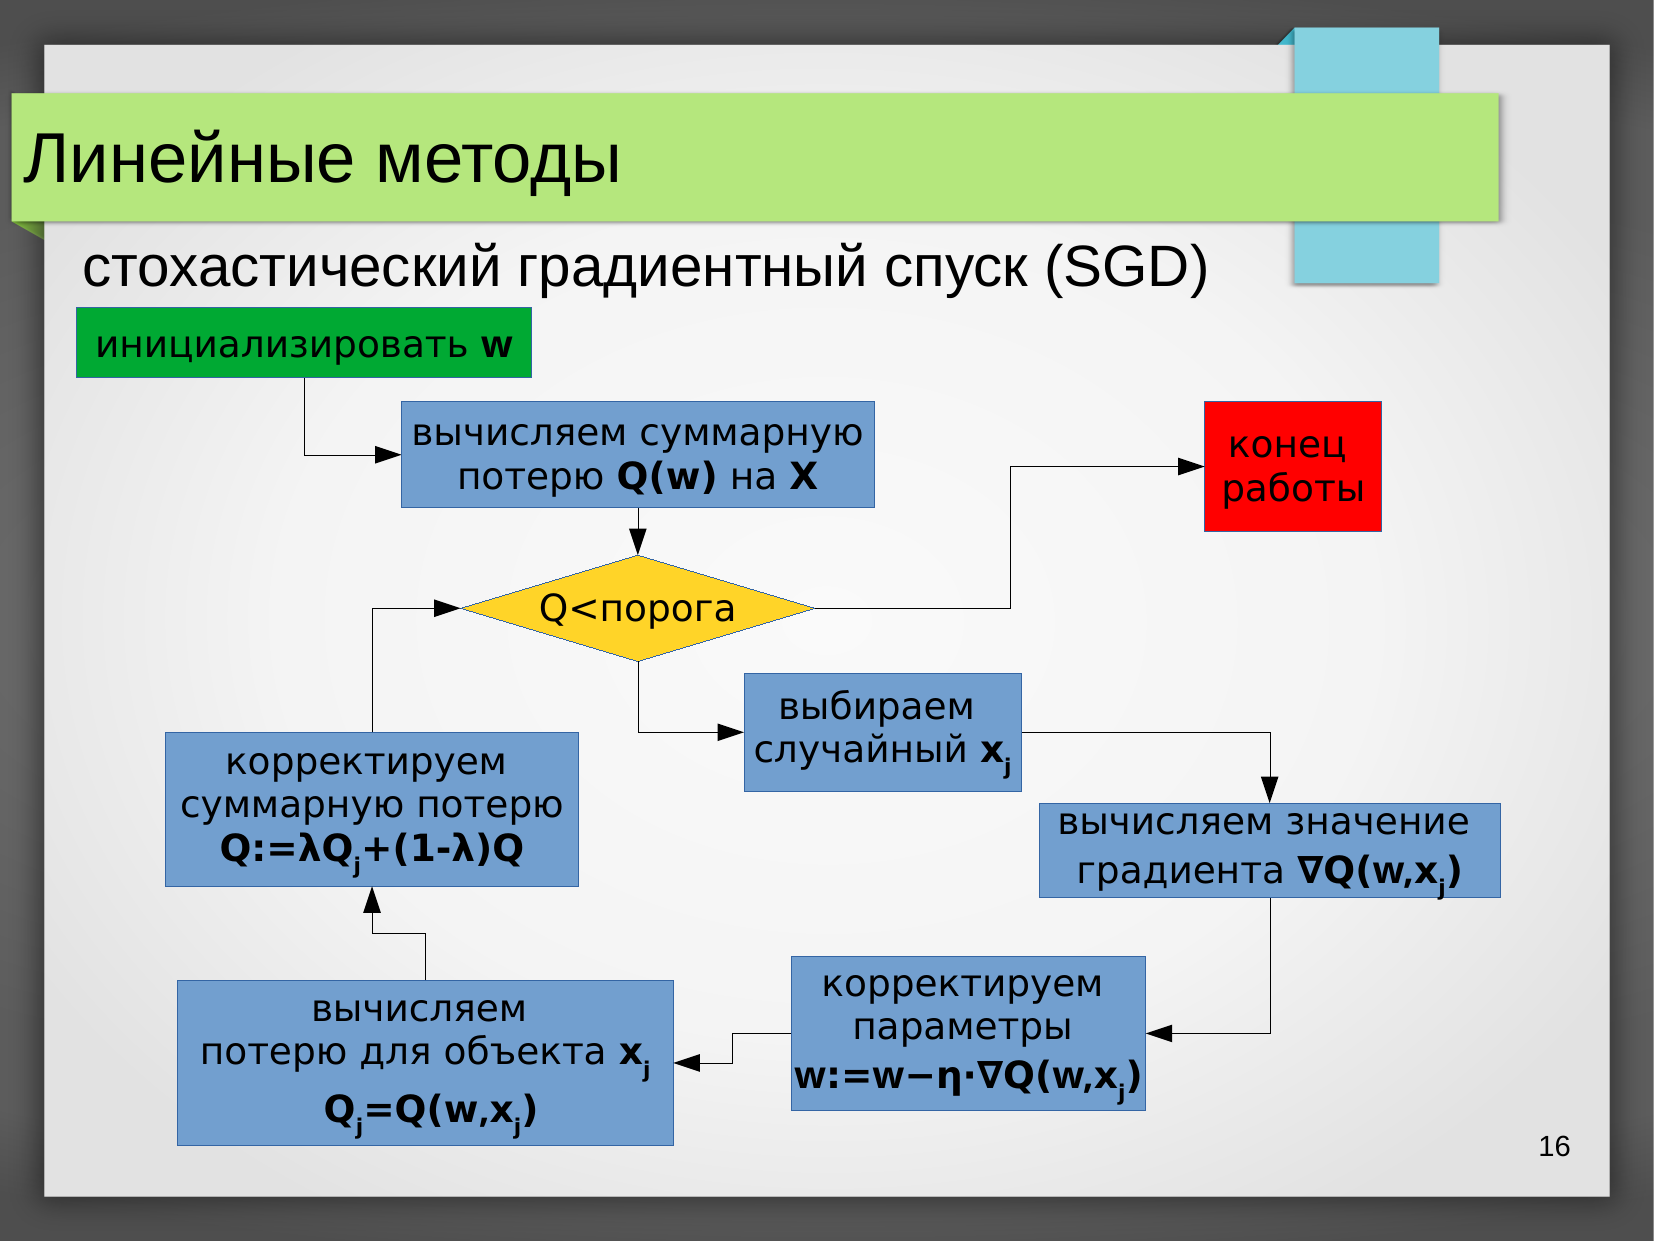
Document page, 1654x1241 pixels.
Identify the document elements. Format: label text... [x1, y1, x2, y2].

text_box вычисляем значение градиента ∇Q(w,xj) [1039, 803, 1501, 898]
text_box инициализировать w [76, 307, 532, 378]
title стохастический градиентный спуск (SGD) [82, 236, 1276, 296]
text_box корректируем параметры w:=w−η⋅∇Q(w,xj) [791, 956, 1146, 1111]
title Линейные методы [23, 118, 1477, 198]
text_box Q<порога [461, 555, 815, 662]
picture [0, 0, 1654, 1241]
text_box корректируем суммарную потерю Q:=λQj+(1-λ)Q [165, 732, 579, 887]
text_box вычисляем суммарную потерю Q(w) на X [401, 401, 875, 508]
text_box выбираем случайный xj [744, 673, 1022, 792]
text_box конец работы [1204, 401, 1382, 532]
text_box вычисляем потерю для объекта xj Qj=Q(w,xj) [177, 980, 674, 1146]
